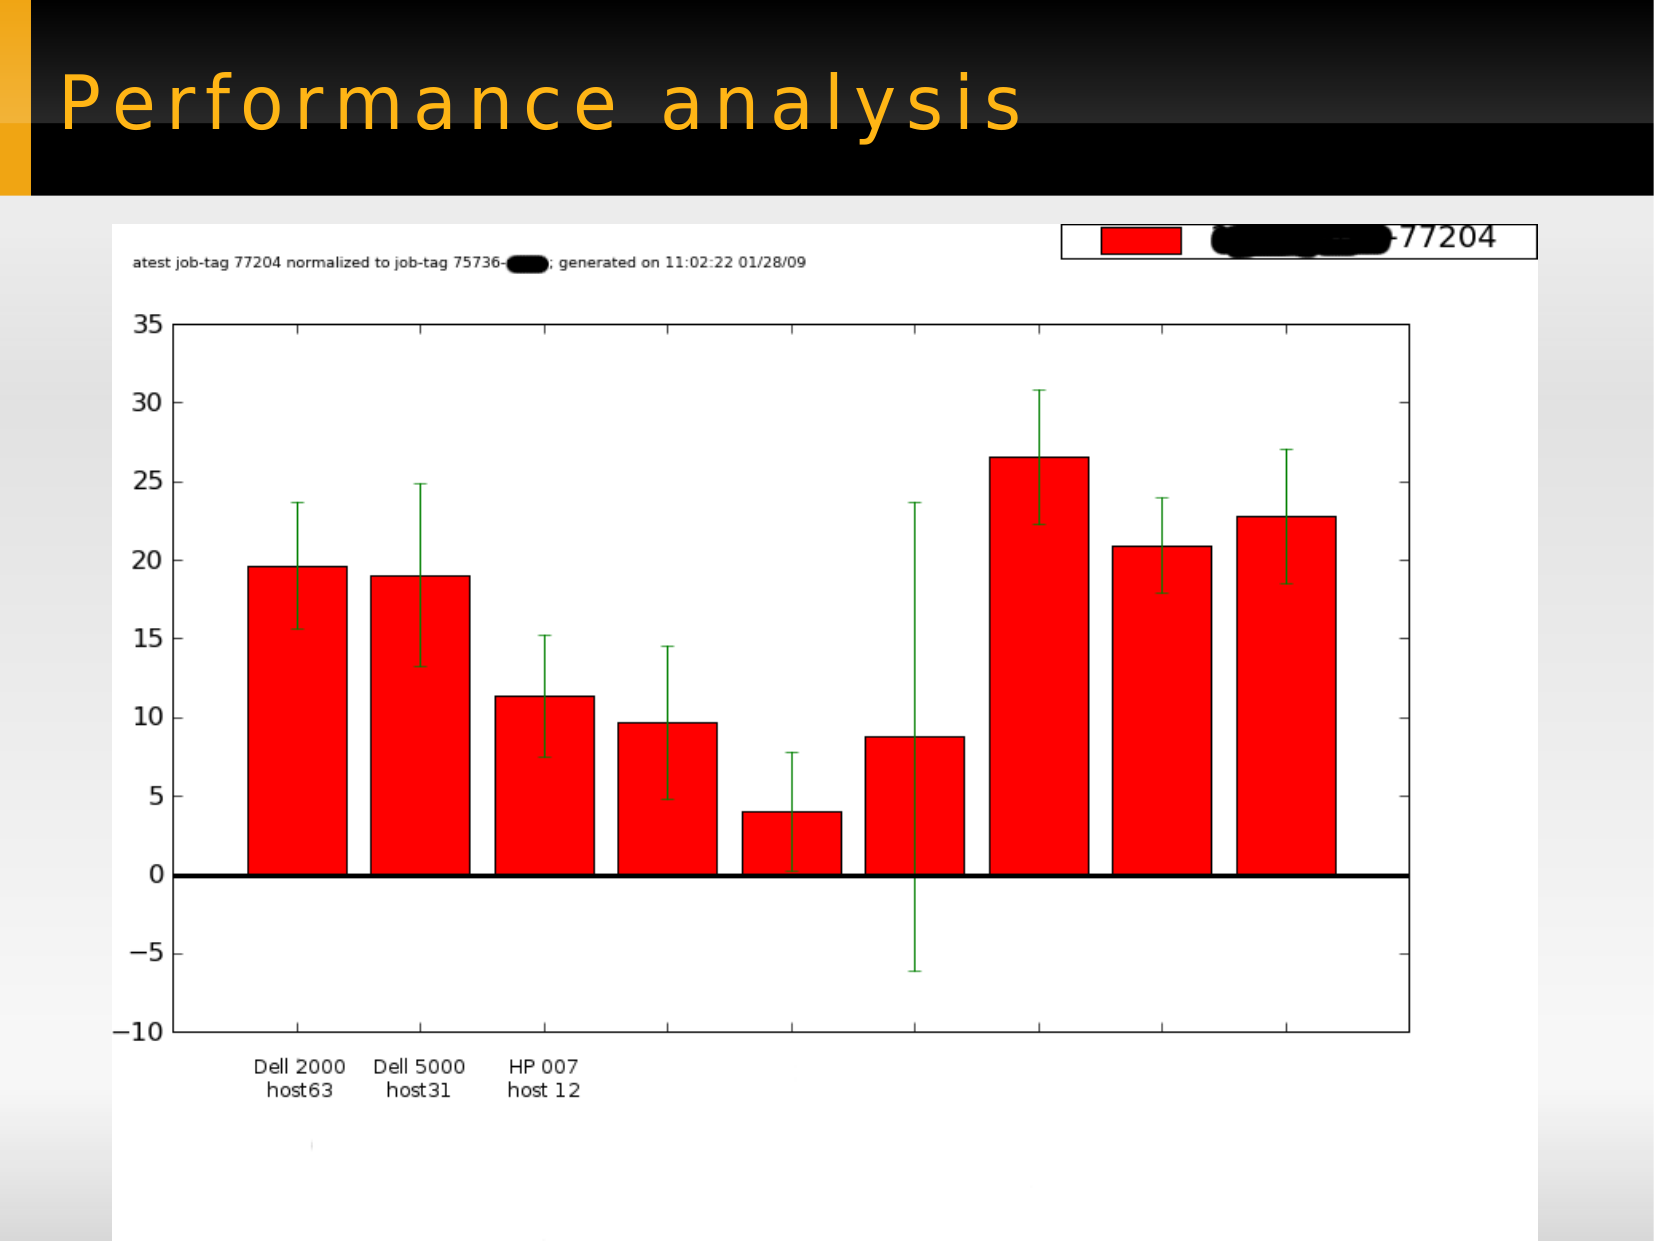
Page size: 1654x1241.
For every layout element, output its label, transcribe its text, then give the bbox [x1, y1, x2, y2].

title Performance analysis [59, 29, 1270, 178]
picture [0, 0, 1654, 1241]
